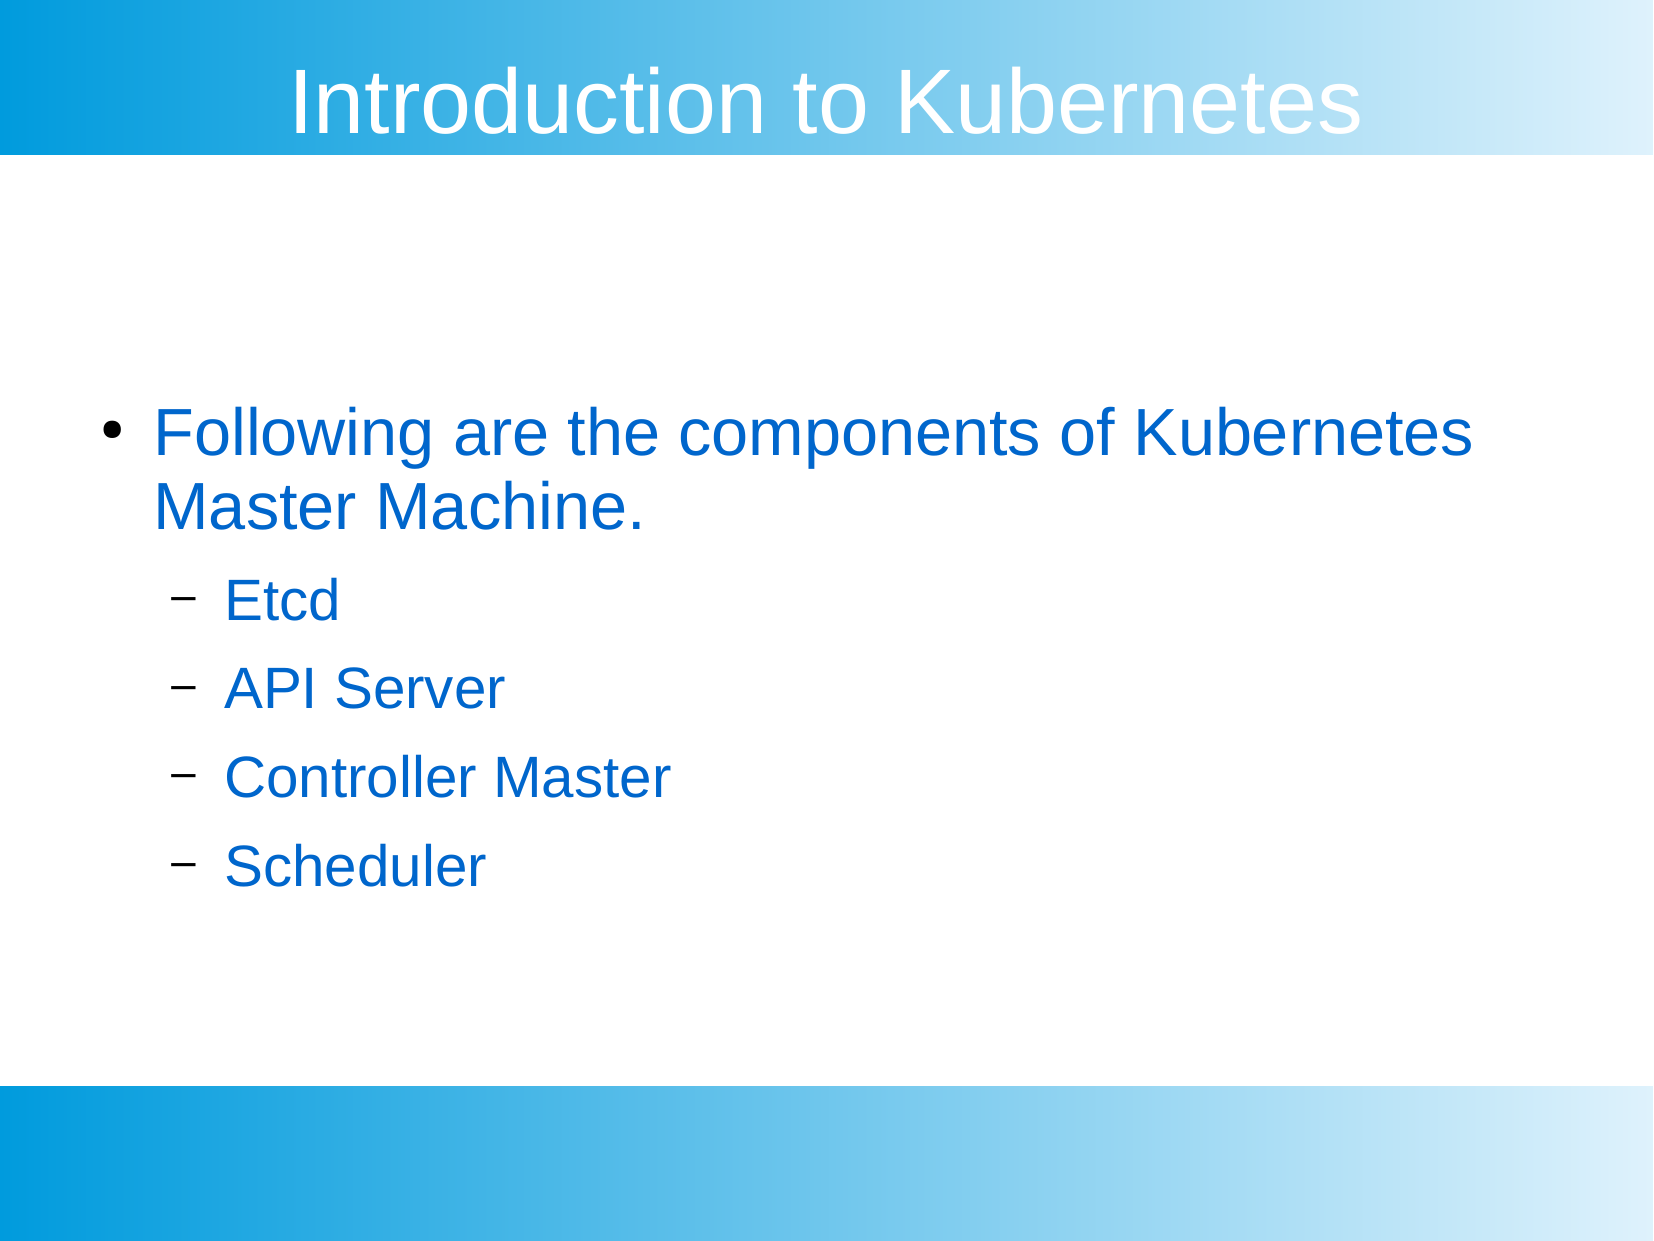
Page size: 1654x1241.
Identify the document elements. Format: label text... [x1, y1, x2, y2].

title Introduction to Kubernetes [82, 49, 1571, 155]
list Following are the components of Kubernetes Master Machine. Etcd API Server Controller Master Scheduler [82, 290, 1571, 1010]
